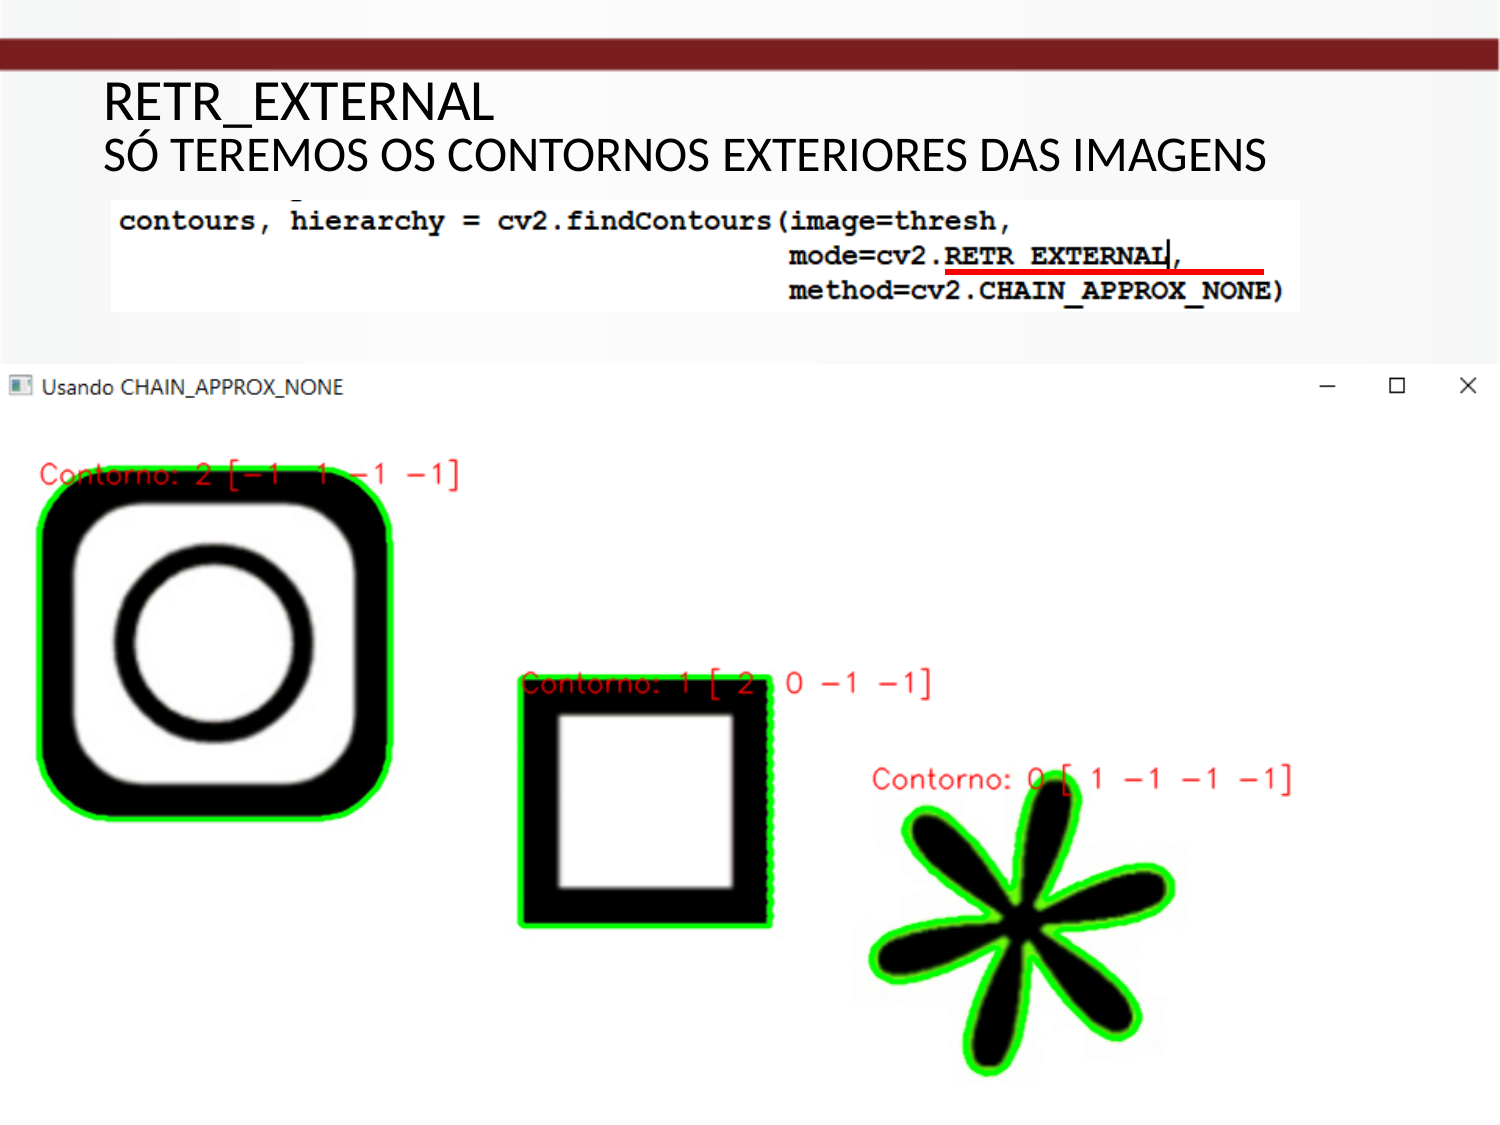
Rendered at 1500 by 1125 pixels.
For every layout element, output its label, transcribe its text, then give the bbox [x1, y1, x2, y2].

title retr_external Só teremos os contornos exteriores das imagens [103, 59, 1397, 201]
picture [0, 0, 1500, 1125]
